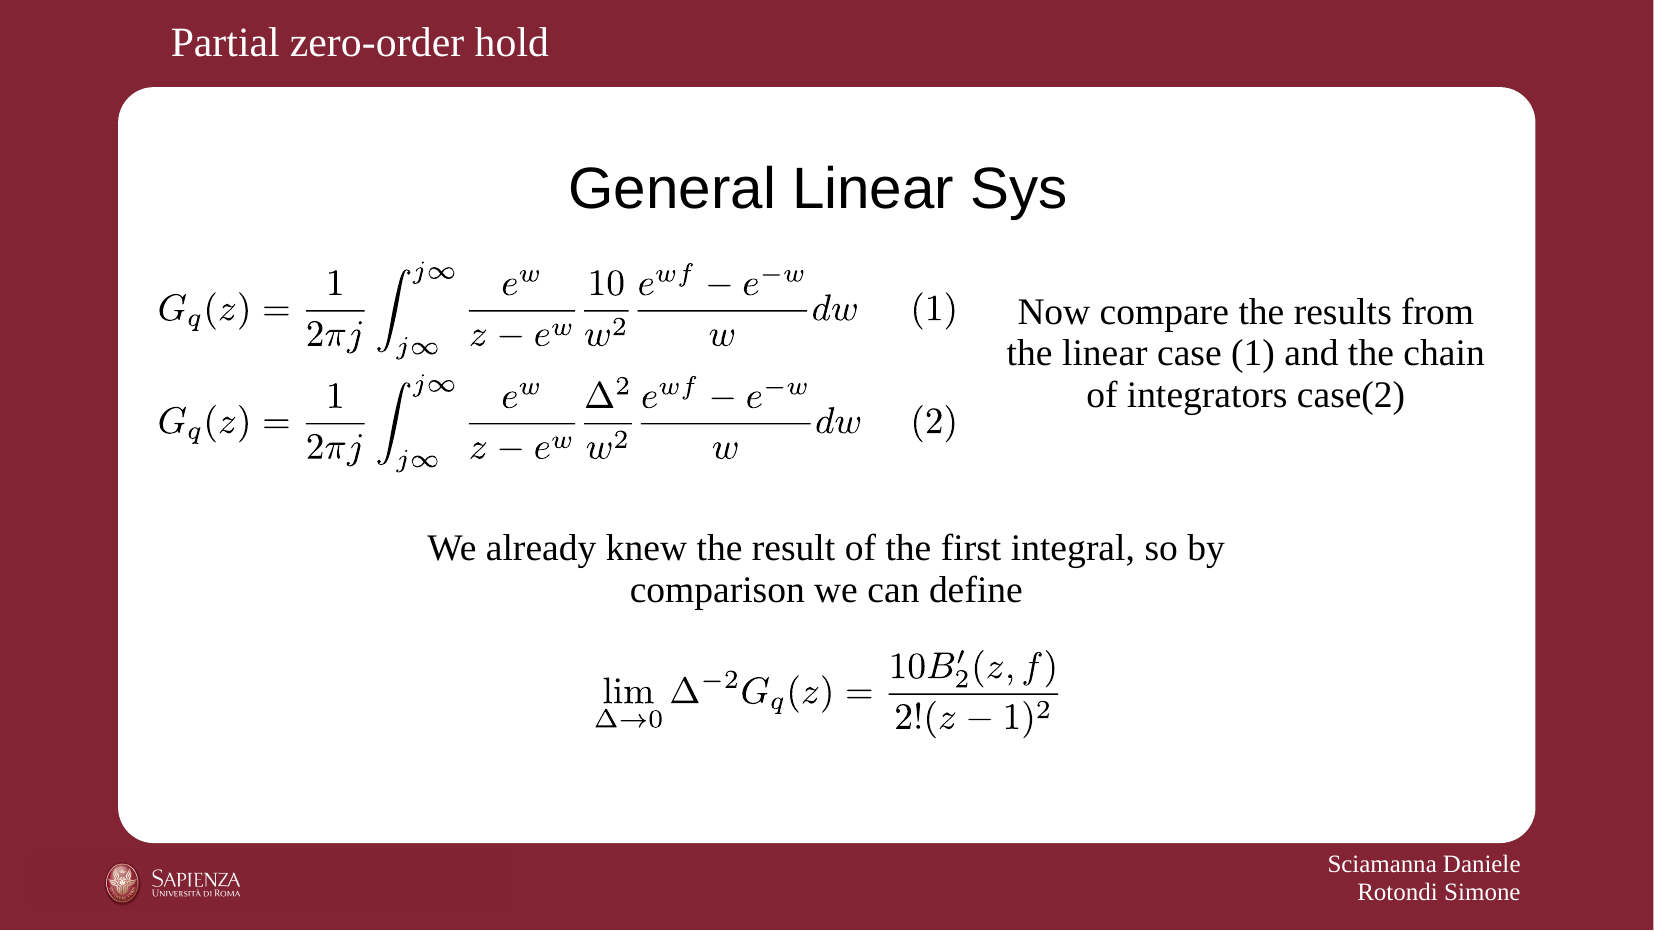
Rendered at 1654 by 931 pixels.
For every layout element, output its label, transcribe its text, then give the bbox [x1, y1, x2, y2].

title General Linear Sys [162, 110, 1492, 266]
text_box Partial zero-order hold [106, 11, 615, 76]
picture [29, 850, 508, 910]
text_box Now compare the results from the linear case (1) and the chain of integrators case(2) [980, 283, 1512, 461]
text_box Sciamanna Daniele Rotondi Simone [933, 843, 1536, 914]
text_box We already knew the result of the first integral, so by comparison we can define [389, 519, 1264, 618]
text_box [118, 87, 1536, 844]
